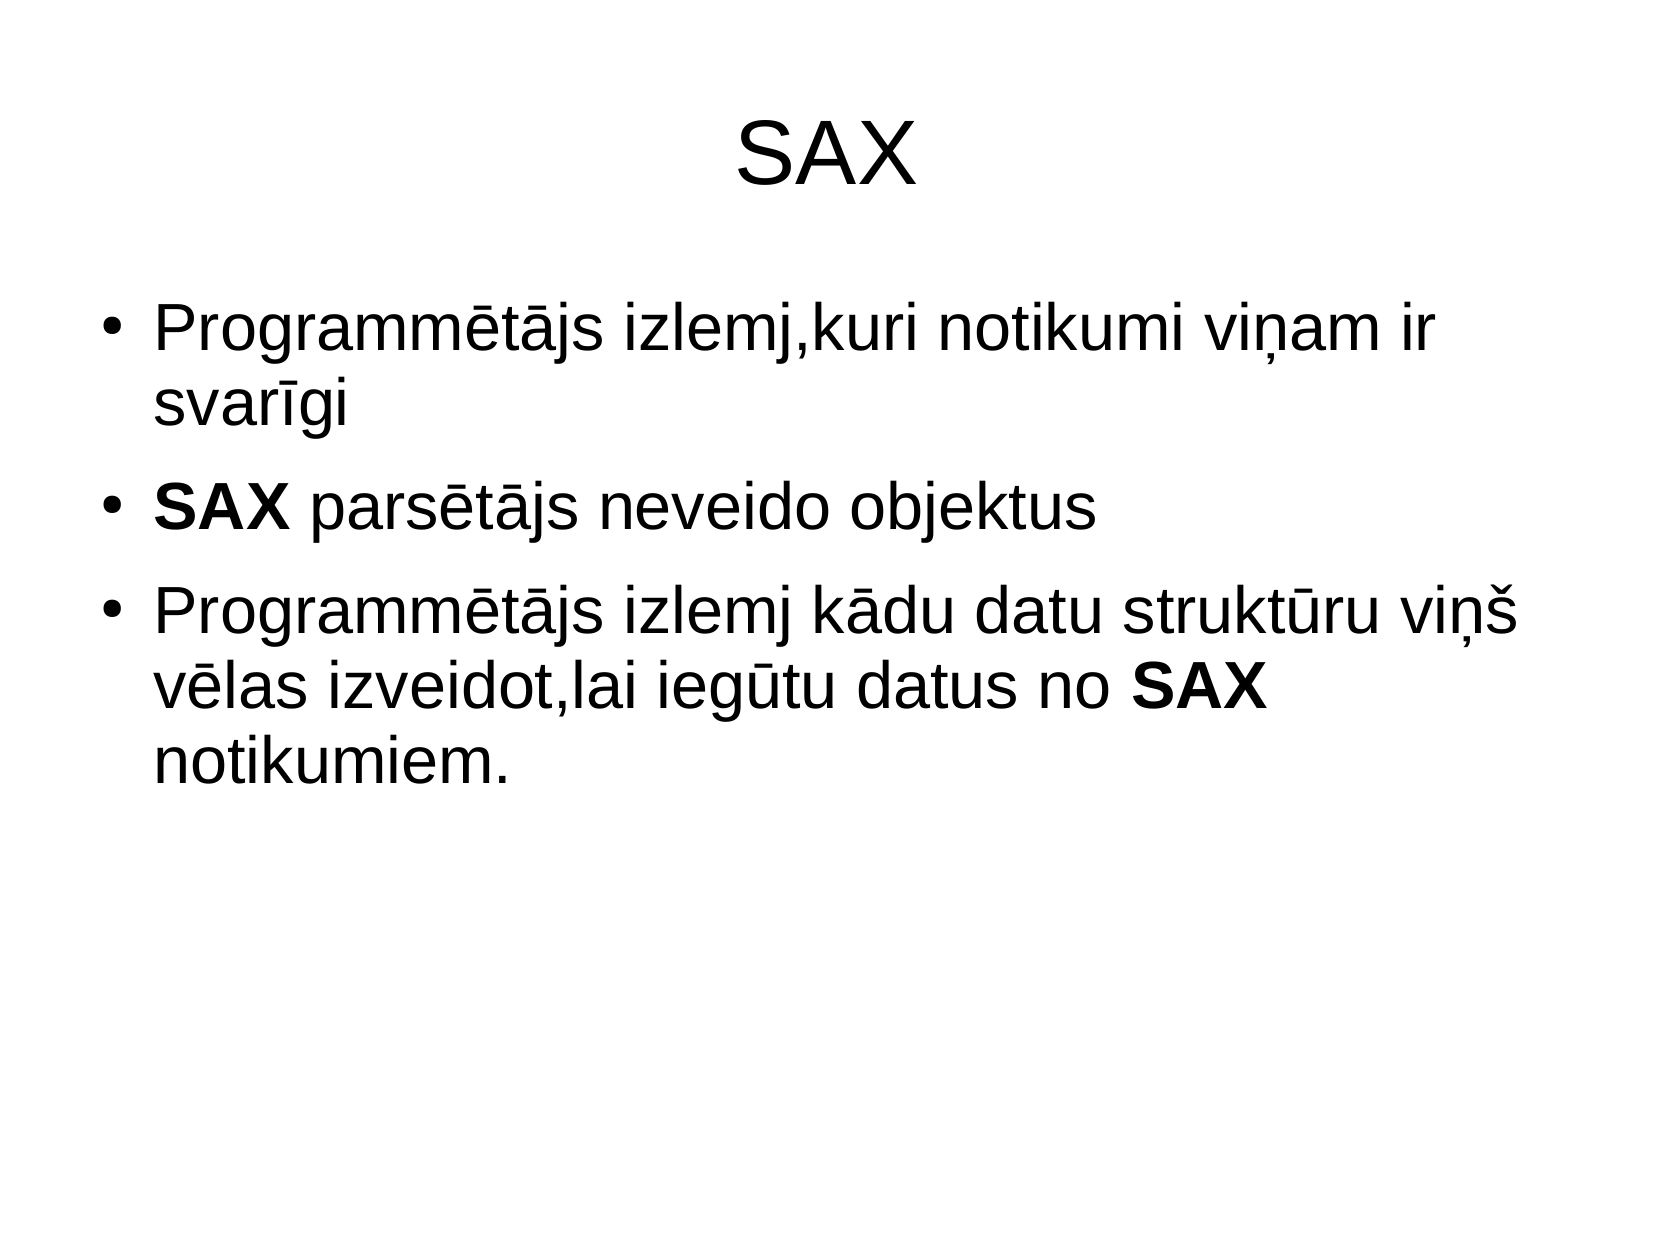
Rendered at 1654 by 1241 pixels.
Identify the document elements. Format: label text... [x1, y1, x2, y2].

title SAX [82, 49, 1571, 257]
list Programmētājs izlemj,kuri notikumi viņam ir svarīgi SAX parsētājs neveido objektus Programmētājs izlemj kādu datu struktūru viņš vēlas izveidot,lai iegūtu datus no SAX notikumiem. [82, 290, 1538, 1010]
